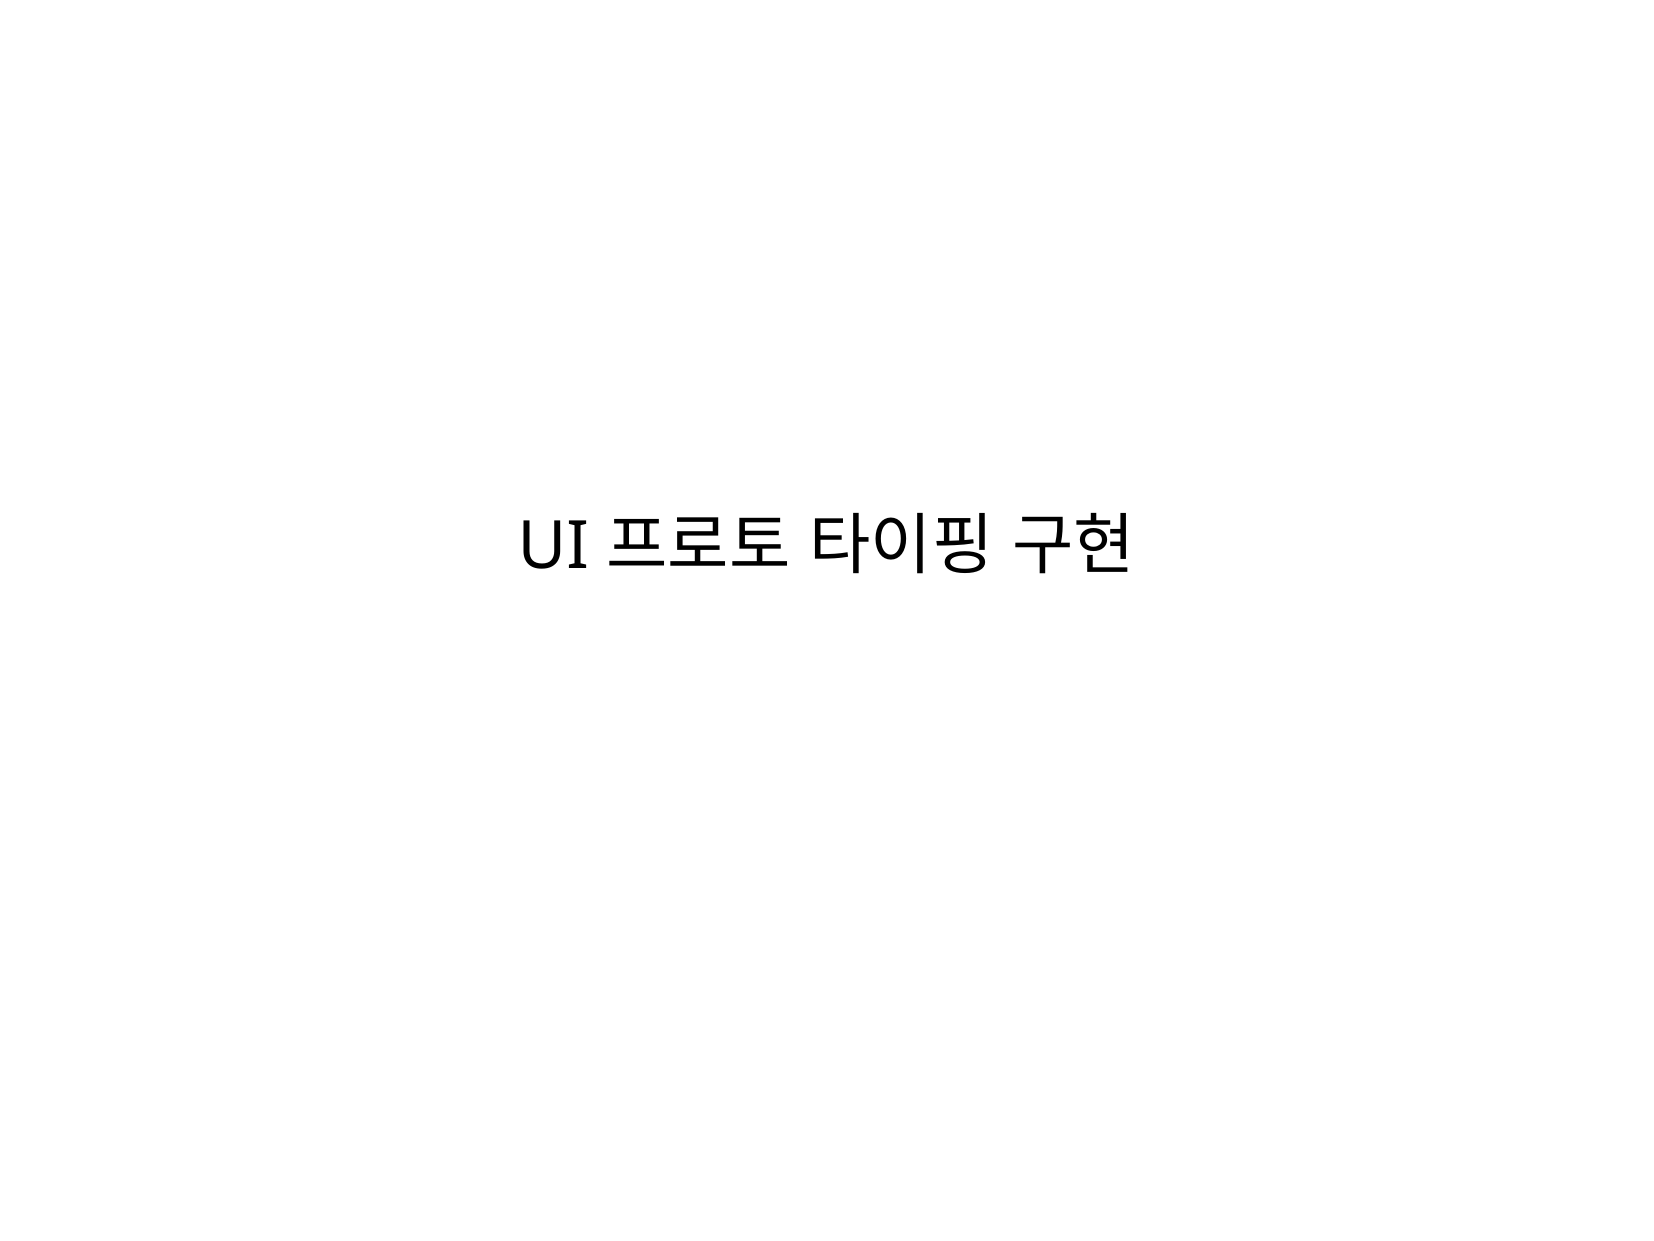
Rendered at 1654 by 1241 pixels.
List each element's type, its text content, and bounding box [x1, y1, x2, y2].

subtitle UI 프로토 타이핑 구현 [82, 130, 1571, 950]
